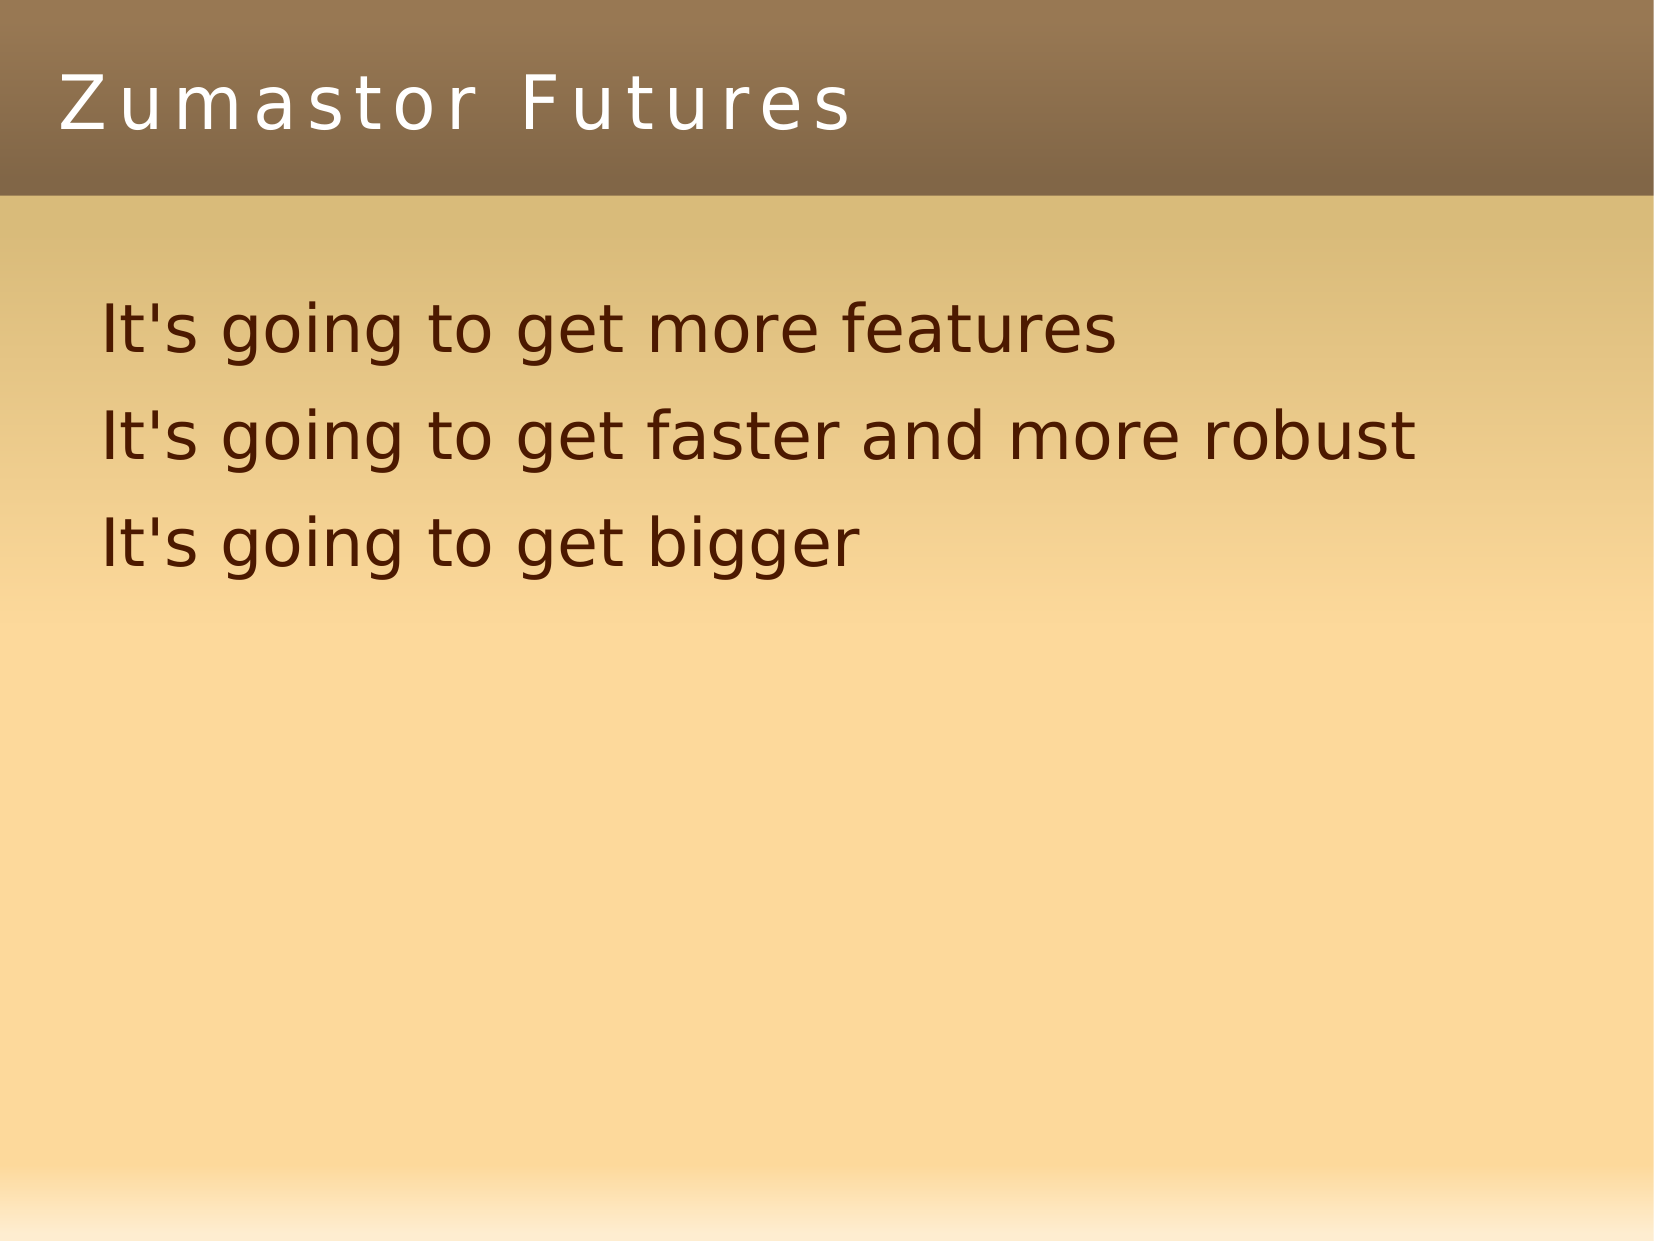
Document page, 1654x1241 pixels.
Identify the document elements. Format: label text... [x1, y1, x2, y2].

picture [0, 0, 1654, 1241]
title Zumastor Futures [59, 29, 1595, 178]
list It's going to get more features It's going to get faster and more robust It's going to get bigger [82, 290, 1571, 1109]
